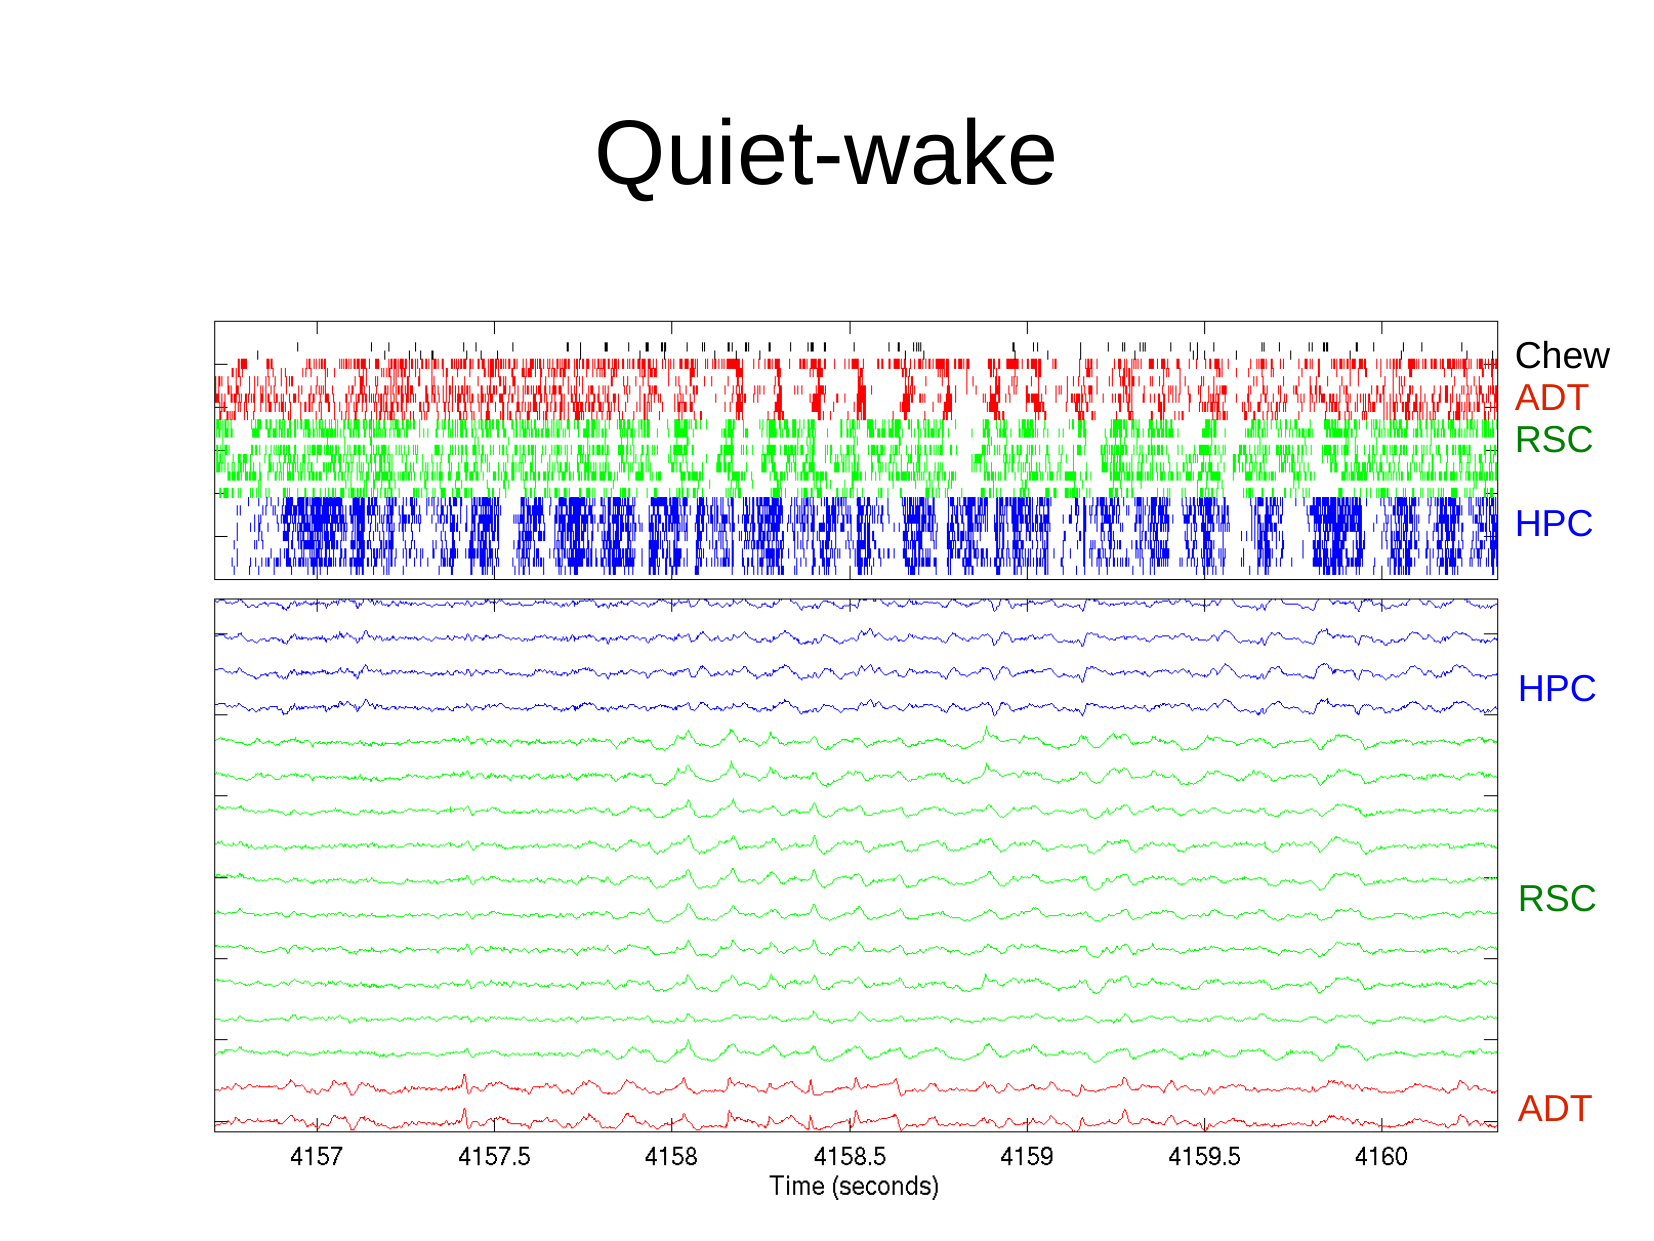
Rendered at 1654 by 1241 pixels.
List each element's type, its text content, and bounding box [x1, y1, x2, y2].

title Quiet-wake [82, 49, 1571, 257]
text_box Chew ADT RSC HPC [1500, 327, 1626, 552]
picture [0, 246, 1654, 1241]
text_box HPC RSC ADT [1503, 660, 1612, 1137]
